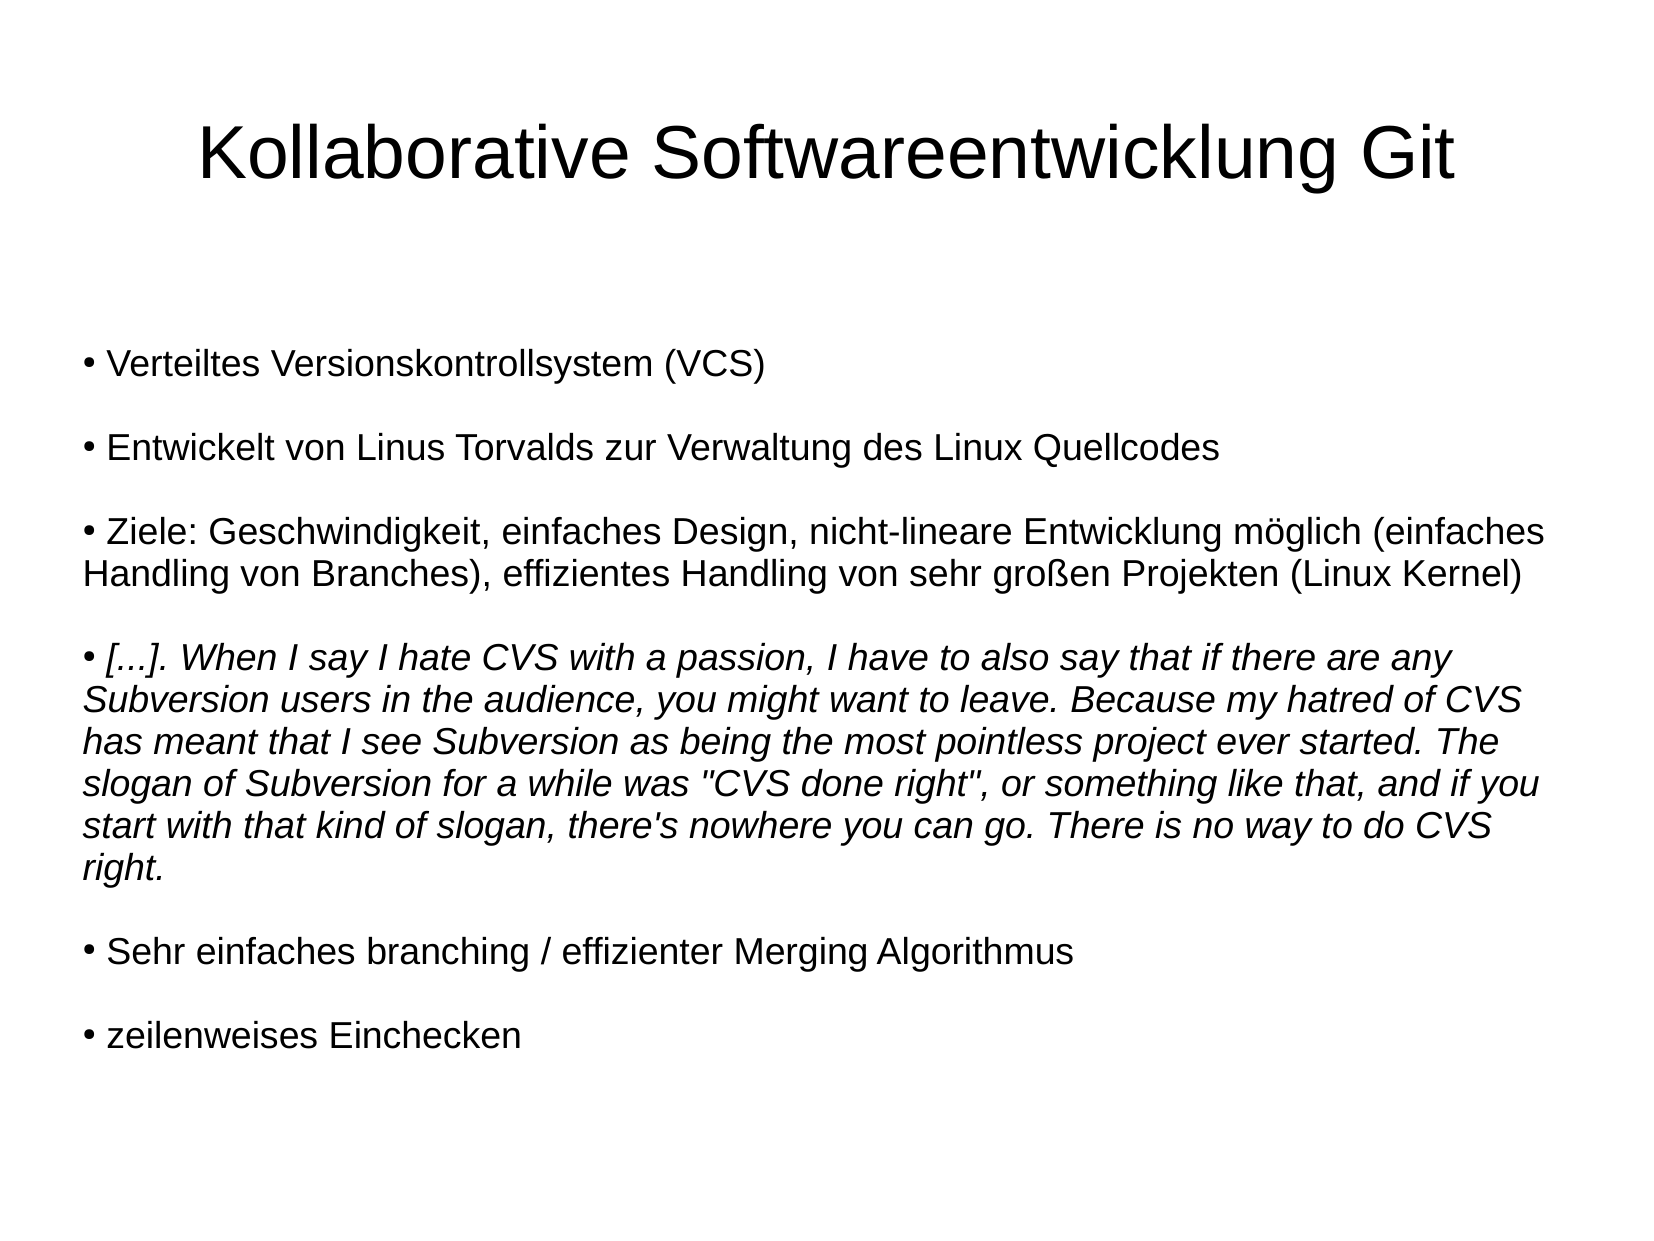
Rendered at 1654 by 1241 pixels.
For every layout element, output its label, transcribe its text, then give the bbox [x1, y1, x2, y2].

subtitle Verteiltes Versionskontrollsystem (VCS) Entwickelt von Linus Torvalds zur Verwaltung des Linux Quellcodes Ziele: Geschwindigkeit, einfaches Design, nicht-lineare Entwicklung möglich (einfaches Handling von Branches), effizientes Handling von sehr großen Projekten (Linux Kernel) [...]. When I say I hate CVS with a passion, I have to also say that if there are any Subversion users in the audience, you might want to leave. Because my hatred of CVS has meant that I see Subversion as being the most pointless project ever started. The slogan of Subversion for a while was "CVS done right", or something like that, and if you start with that kind of slogan, there's nowhere you can go. There is no way to do CVS right. Sehr einfaches branching / effizienter Merging Algorithmus zeilenweises Einchecken [82, 290, 1571, 1109]
title Kollaborative Softwareentwicklung Git [82, 49, 1571, 257]
